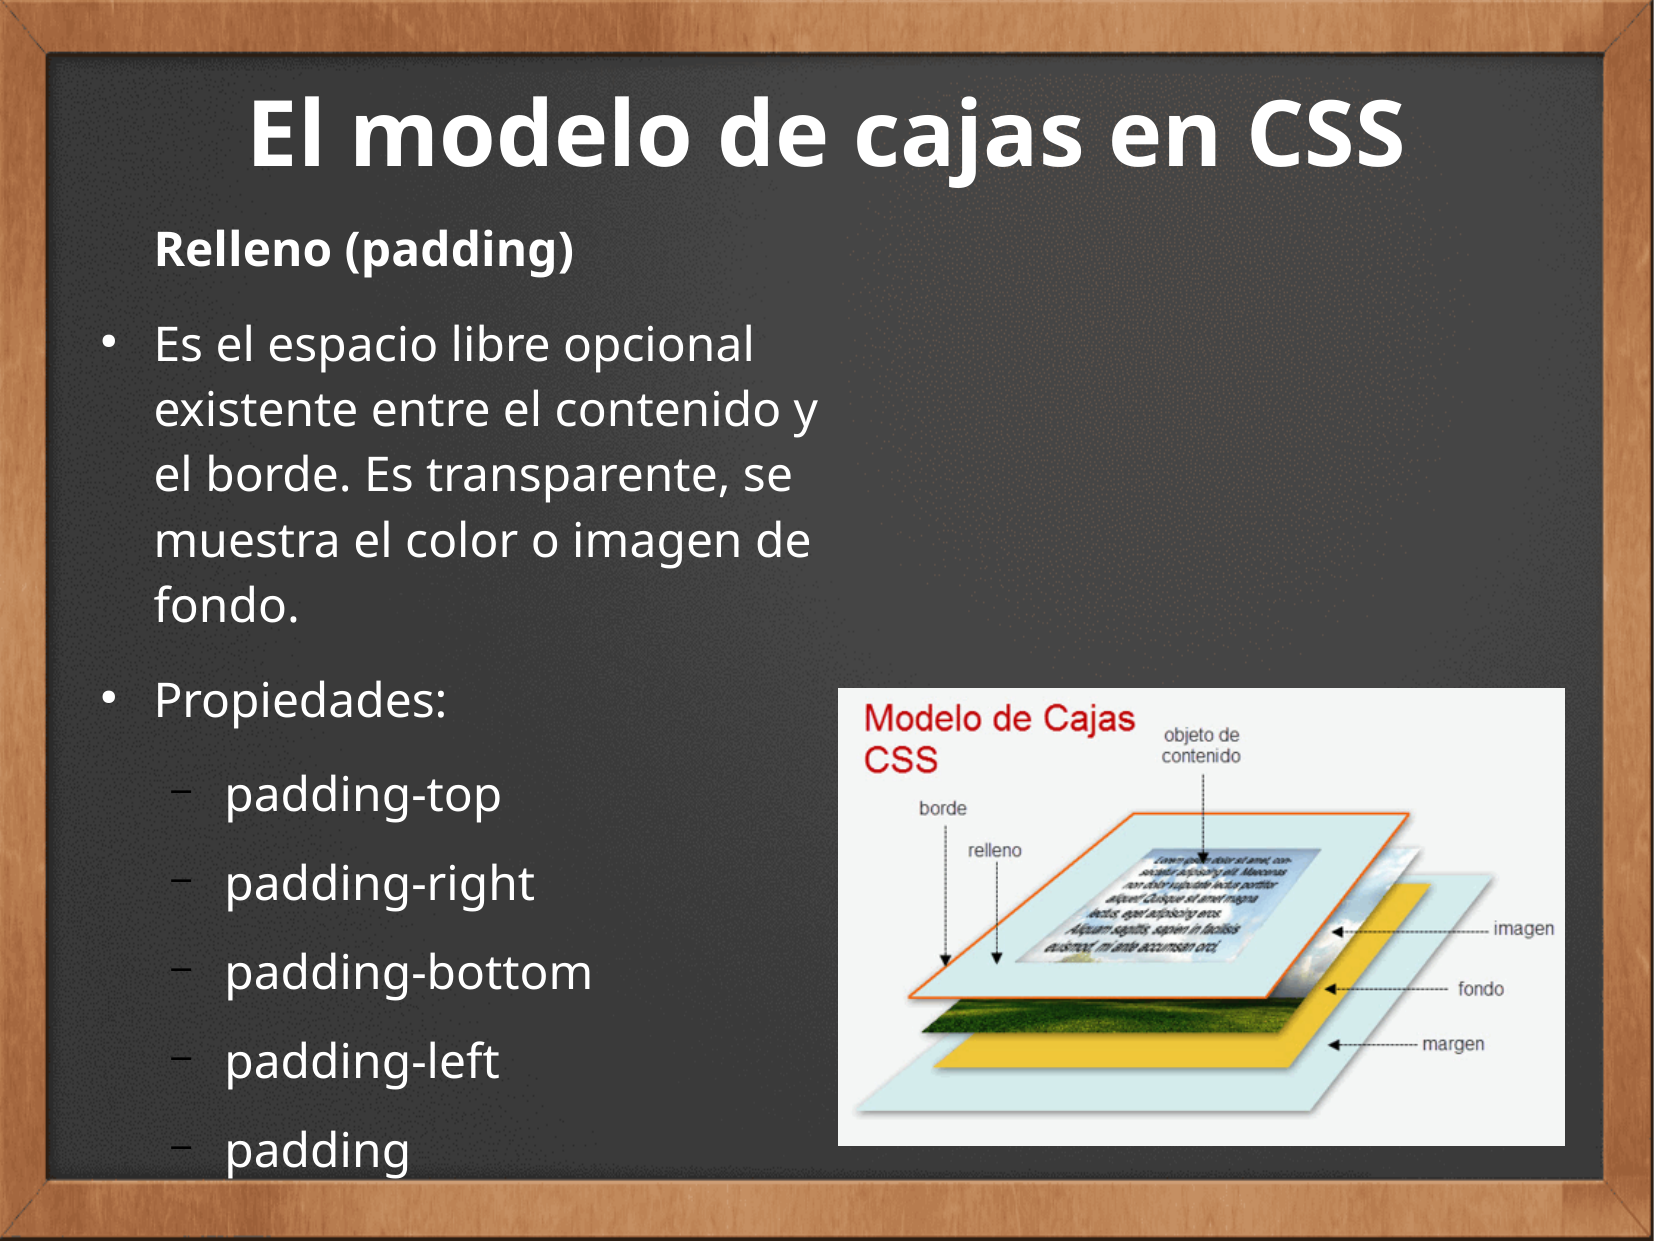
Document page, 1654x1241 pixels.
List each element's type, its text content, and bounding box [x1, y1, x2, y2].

picture [0, 0, 1654, 1241]
list Relleno (padding) Es el espacio libre opcional existente entre el contenido y el borde. Es transparente, se muestra el color o imagen de fondo. Propiedades: padding-top padding-right padding-bottom padding-left padding [82, 216, 869, 1241]
title El modelo de cajas en CSS [82, 47, 1571, 216]
